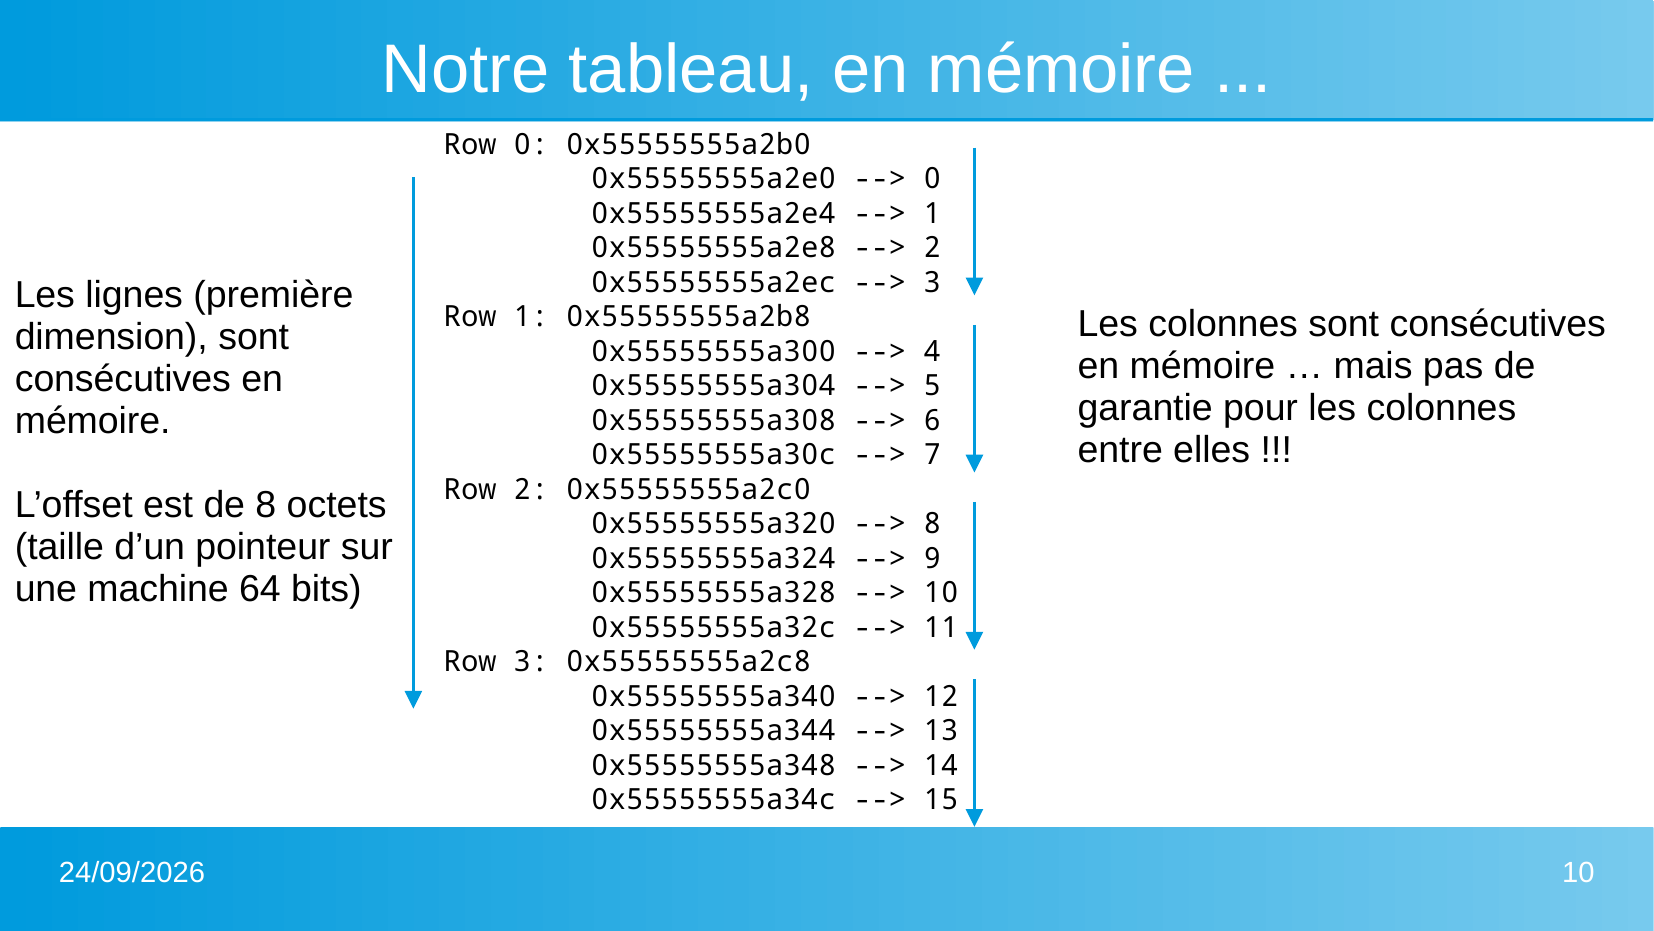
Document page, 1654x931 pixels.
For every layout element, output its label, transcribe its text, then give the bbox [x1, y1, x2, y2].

text_box Les lignes (première dimension), sont consécutives en mémoire. L’offset est de 8 octets (taille d’un pointeur sur une machine 64 bits) [0, 265, 414, 617]
title Notre tableau, en mémoire ... [59, 29, 1595, 108]
text_box Les colonnes sont consécutives en mémoire … mais pas de garantie pour les colonnes entre elles !!! [1062, 295, 1625, 621]
text_box Row 0: 0x55555555a2b0 0x55555555a2e0 --> 0 0x55555555a2e4 --> 1 0x55555555a2e8 --> 2 0x55555555a2ec --> 3 Row 1: 0x55555555a2b8 0x55555555a300 --> 4 0x55555555a304 --> 5 0x55555555a308 --> 6 0x55555555a30c --> 7 Row 2: 0x55555555a2c0 0x55555555a320 --> 8 0x55555555a324 --> 9 0x55555555a328 --> 10 0x55555555a32c --> 11 Row 3: 0x55555555a2c8 0x55555555a340 --> 12 0x55555555a344 --> 13 0x55555555a348 --> 14 0x55555555a34c --> 15 [428, 119, 1004, 798]
